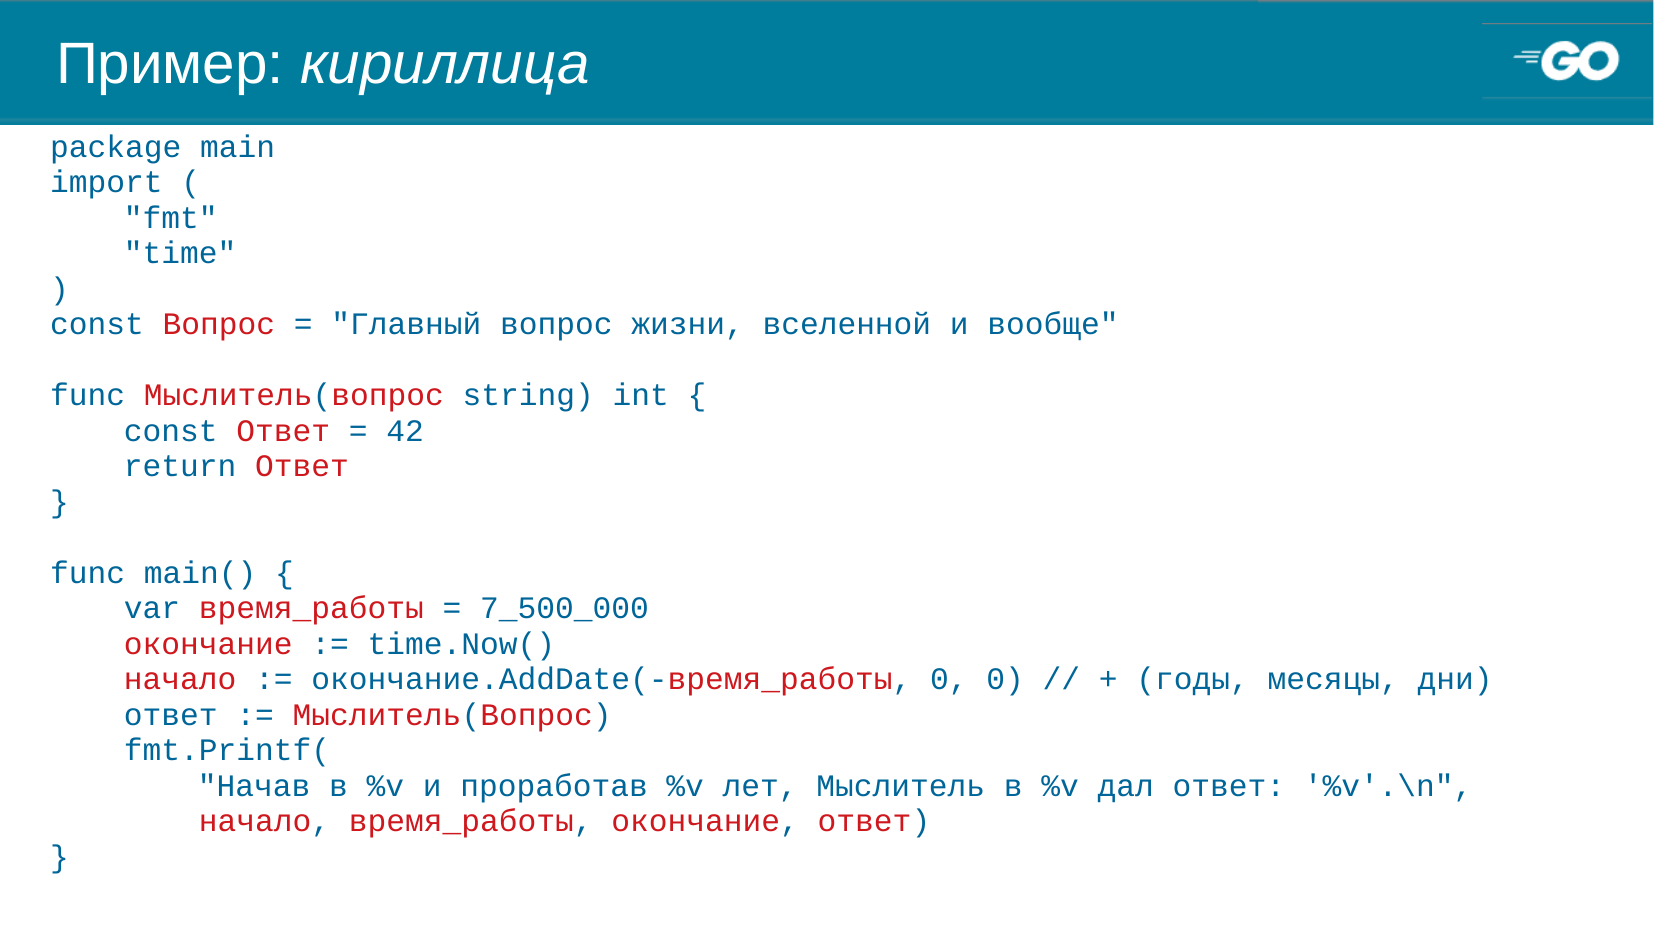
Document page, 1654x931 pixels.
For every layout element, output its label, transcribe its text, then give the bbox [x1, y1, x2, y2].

text_box Пример: кириллица [41, 23, 1495, 104]
picture [1542, 41, 1619, 81]
text_box package main import ( "fmt" "time" ) const Вопрос = "Главный вопрос жизни, вселенной и вообще" func Мыслитель(вопрос string) int { const Ответ = 42 return Ответ } func main() { var время_работы = 7_500_000 окончание := time.Now() начало := окончание.AddDate(-время_работы, 0, 0) // + (годы, месяцы, дни) ответ := Мыслитель(Вопрос) fmt.Printf( "Начав в %v и проработав %v лет, Мыслитель в %v дал ответ: '%v'.\n", начало, время_работы, окончание, ответ) } [35, 124, 1619, 891]
